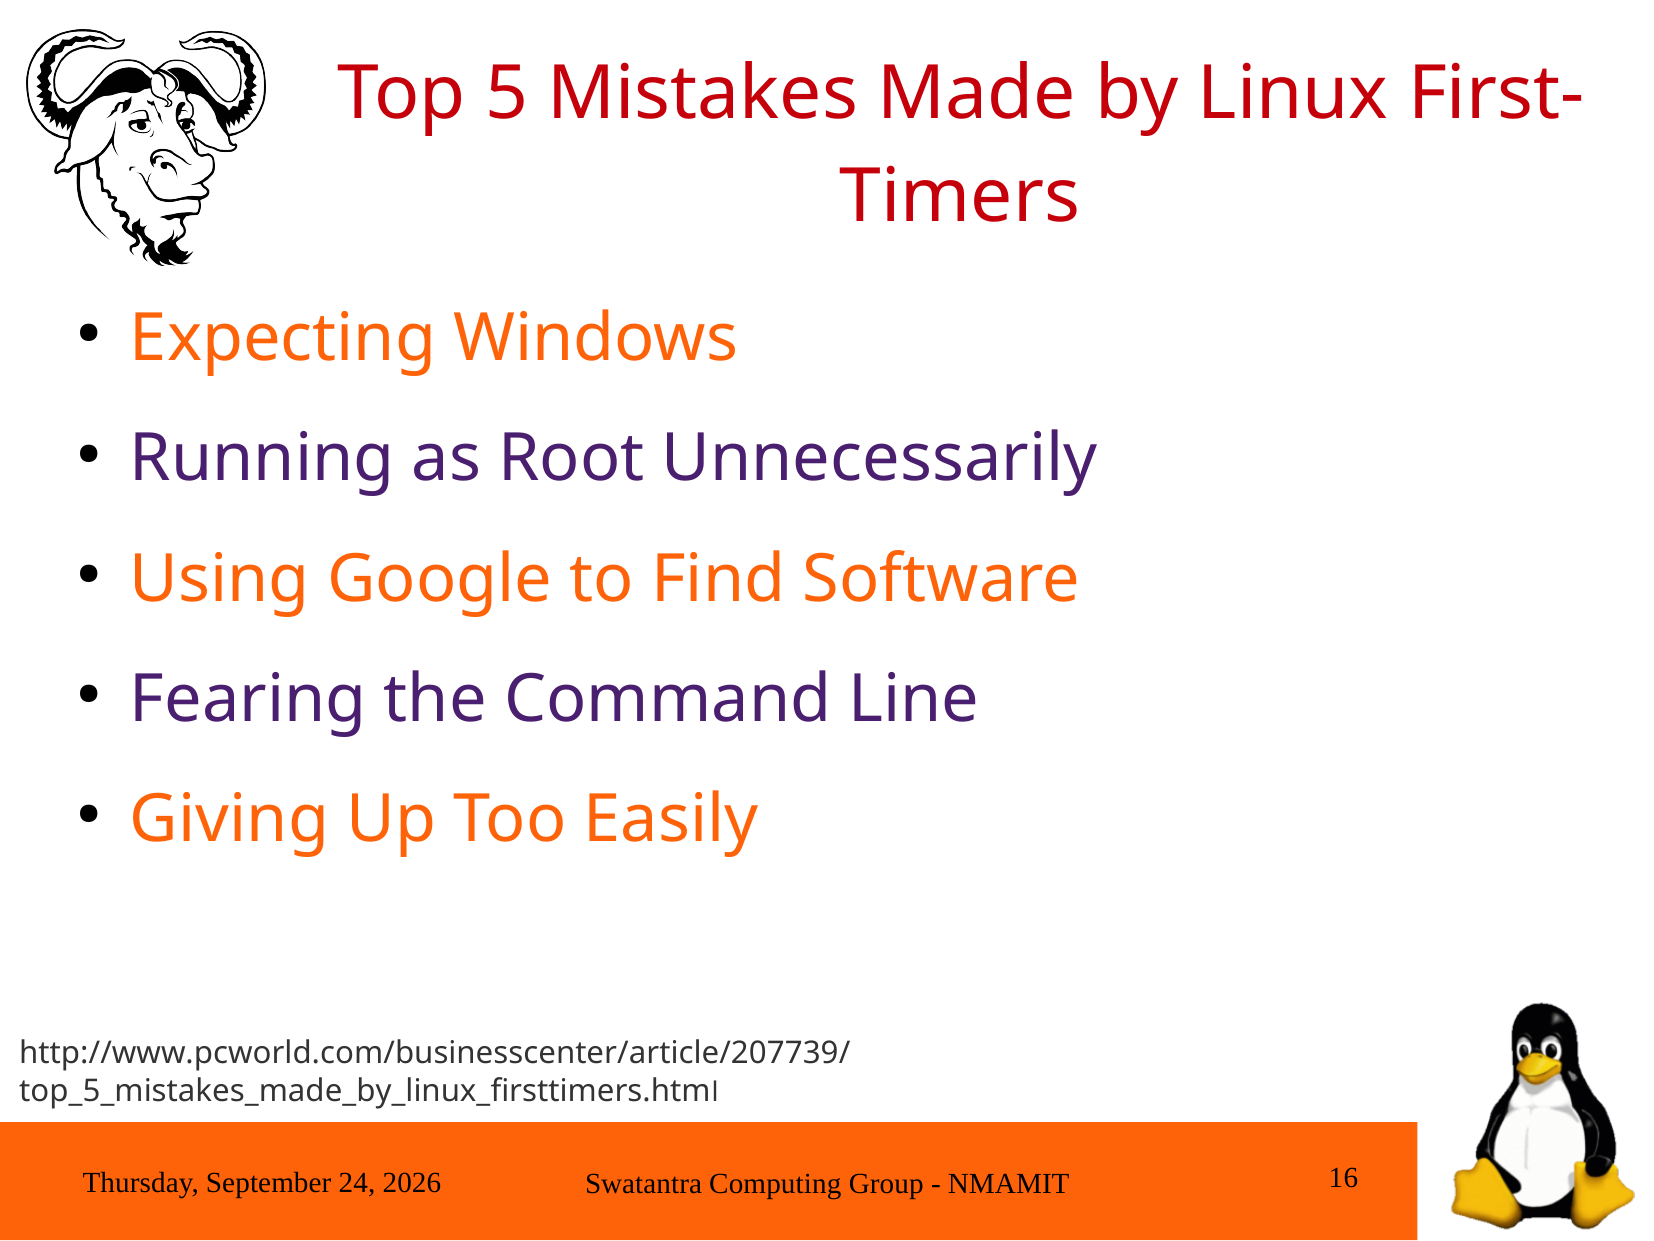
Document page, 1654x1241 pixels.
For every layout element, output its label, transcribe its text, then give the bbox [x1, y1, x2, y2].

list Expecting Windows Running as Root Unnecessarily Using Google to Find Software Fearing the Command Line Giving Up Too Easily [59, 1097, 382, 1108]
title Top 5 Mistakes Made by Linux First-Timers [324, 47, 1596, 234]
text_box http://www.pcworld.com/businesscenter/article/207739/top_5_mistakes_made_by_linux_firsttimers.html [4, 1043, 1477, 1097]
picture [26, 29, 266, 266]
picture [1446, 997, 1640, 1235]
list Expecting Windows Running as Root Unnecessarily Using Google to Find Software Fearing the Command Line Giving Up Too Easily [59, 289, 1595, 1108]
